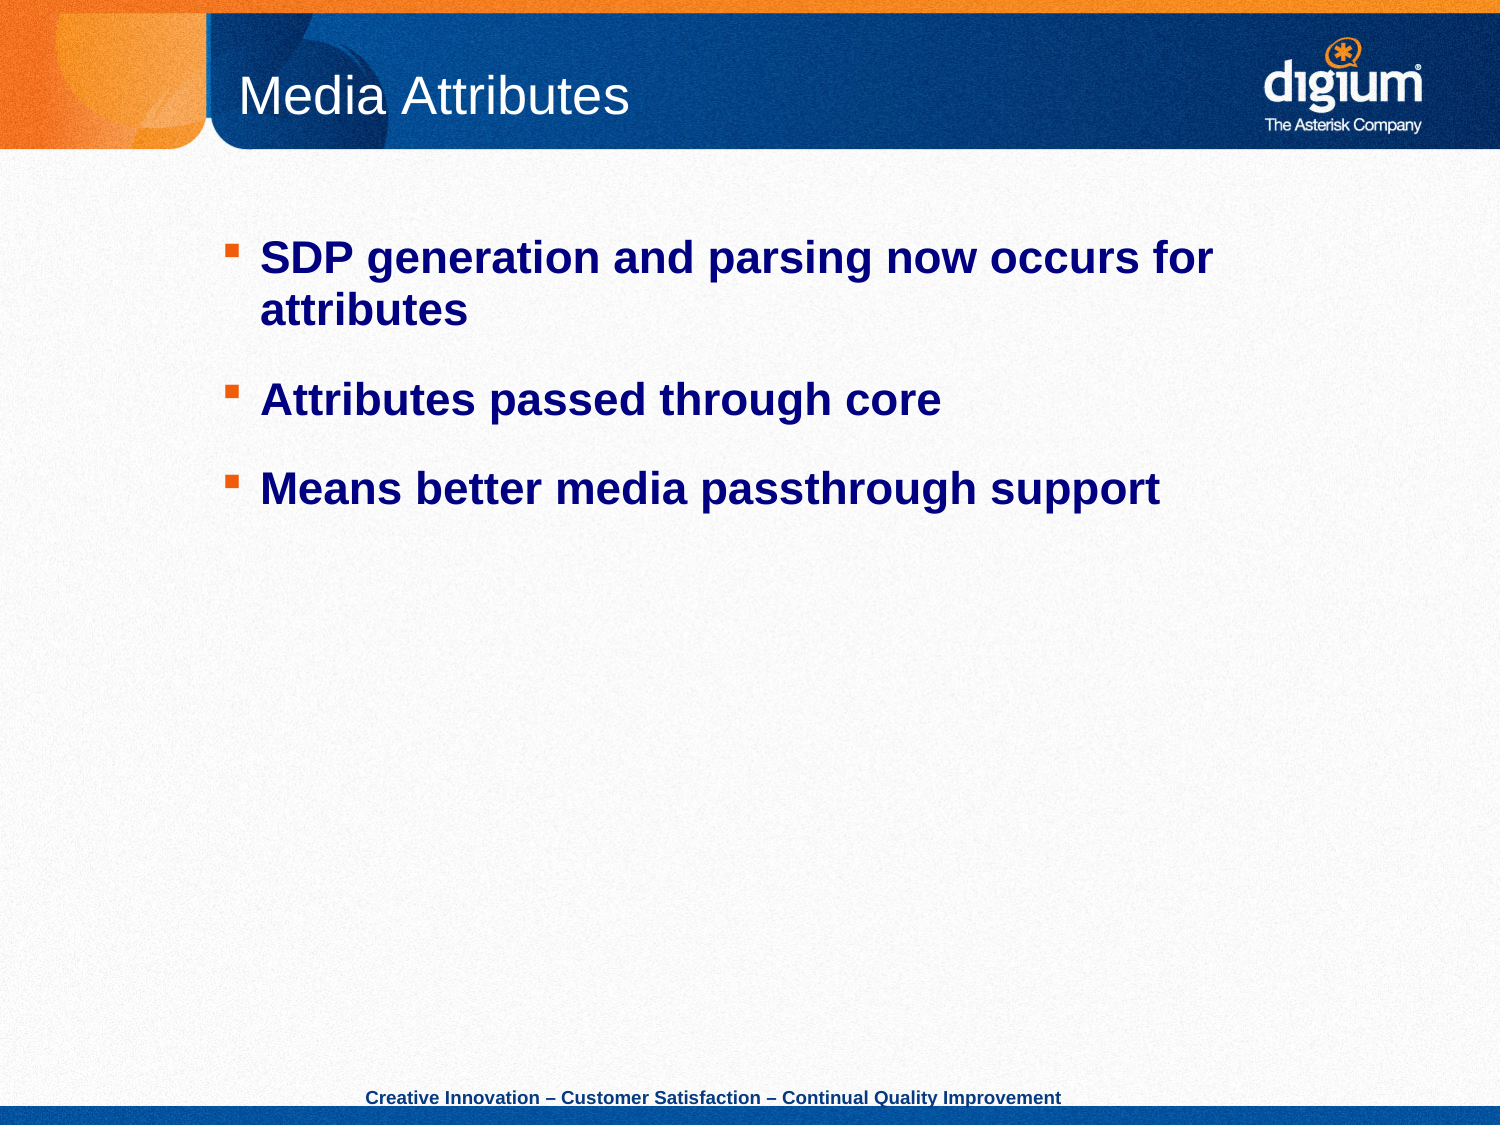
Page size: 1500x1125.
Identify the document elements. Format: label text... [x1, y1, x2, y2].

picture [0, 0, 1500, 1125]
title Media Attributes [238, 27, 1243, 127]
list SDP generation and parsing now occurs for attributes Attributes passed through core Means better media passthrough support [206, 224, 1301, 967]
